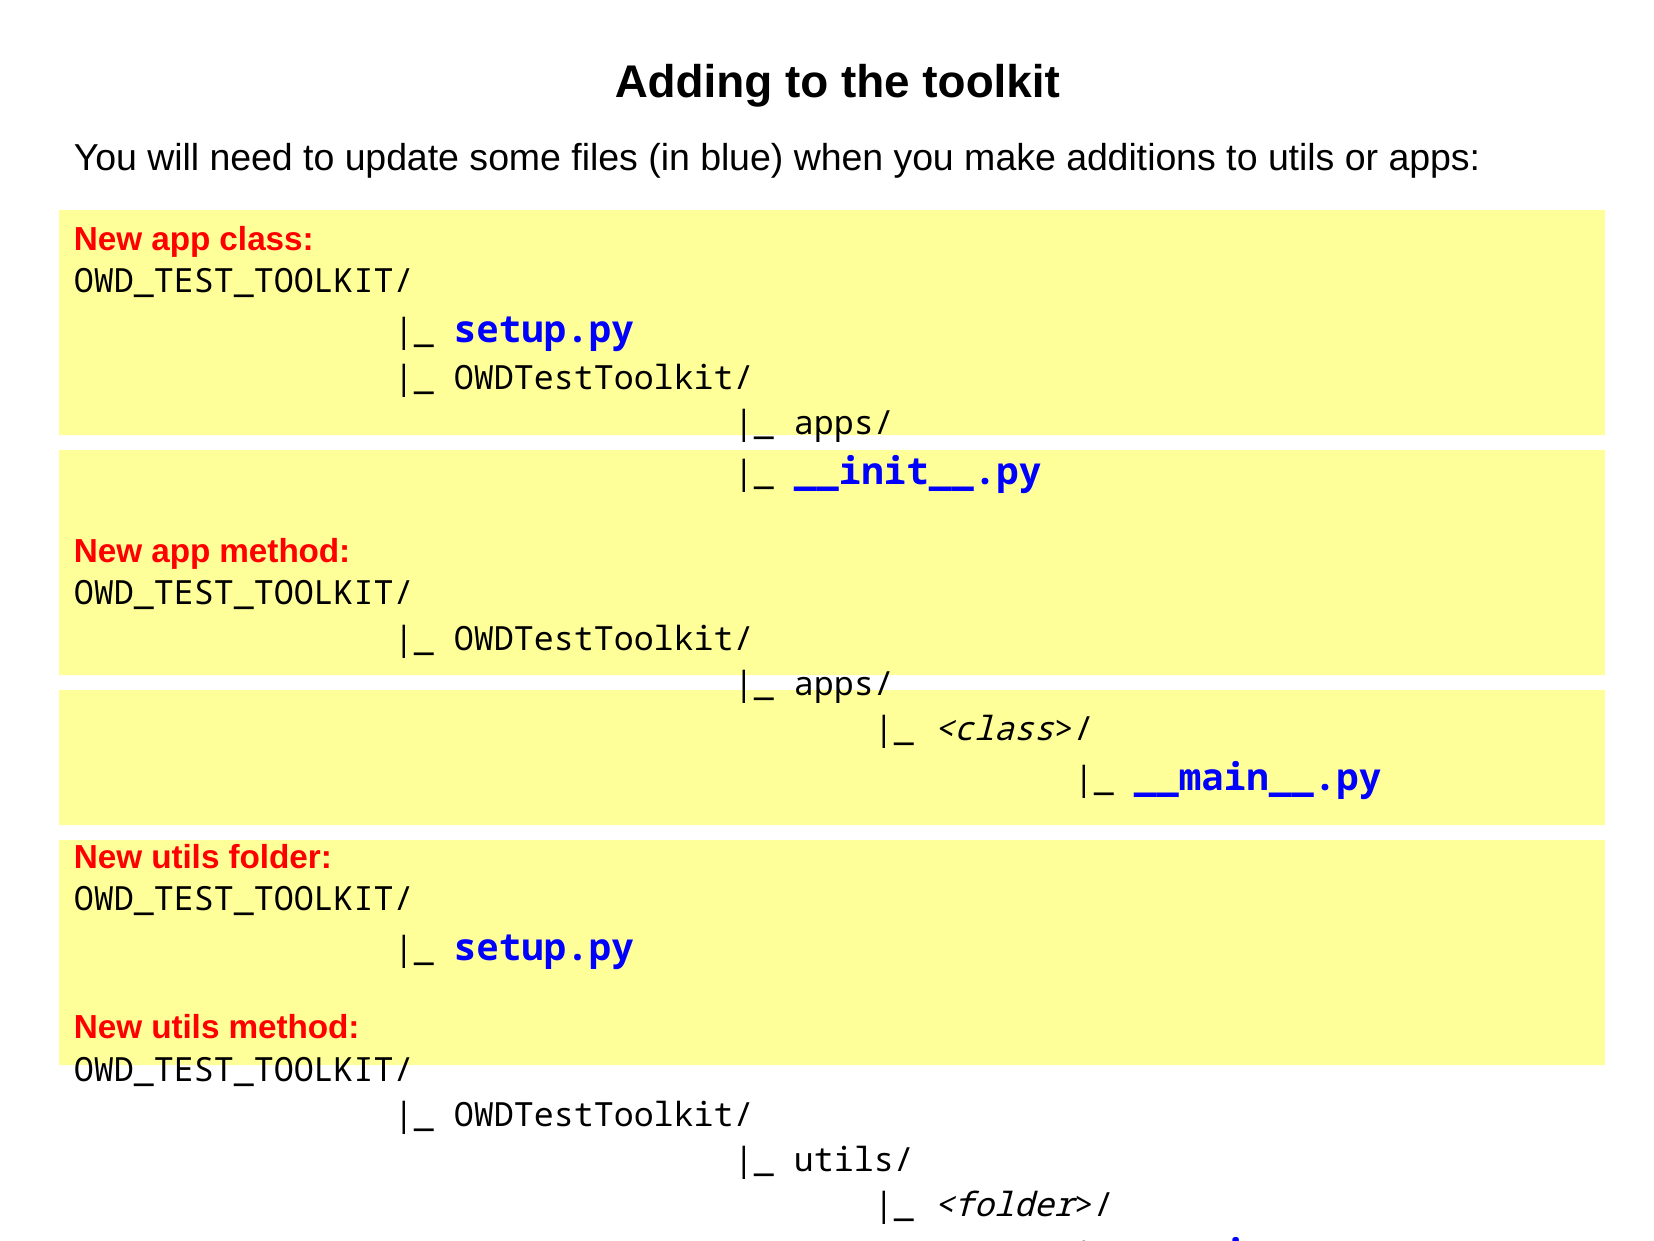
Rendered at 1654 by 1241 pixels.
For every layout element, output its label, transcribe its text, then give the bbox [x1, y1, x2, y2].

text_box Adding to the toolkit [600, 48, 1076, 115]
text_box You will need to update some files (in blue) when you make additions to utils or apps: New app class: OWD_TEST_TOOLKIT/ |_ setup.py |_ OWDTestToolkit/ |_ apps/ |_ __init__.py New app method: OWD_TEST_TOOLKIT/ |_ OWDTestToolkit/ |_ apps/ |_ <class>/ |_ __main__.py New utils folder: OWD_TEST_TOOLKIT/ |_ setup.py New utils method: OWD_TEST_TOOLKIT/ |_ OWDTestToolkit/ |_ utils/ |_ <folder>/ |_ __main__.py (NOTE: To use or test your changes, you will need to run “./install.sh” again.) [59, 129, 1606, 1221]
